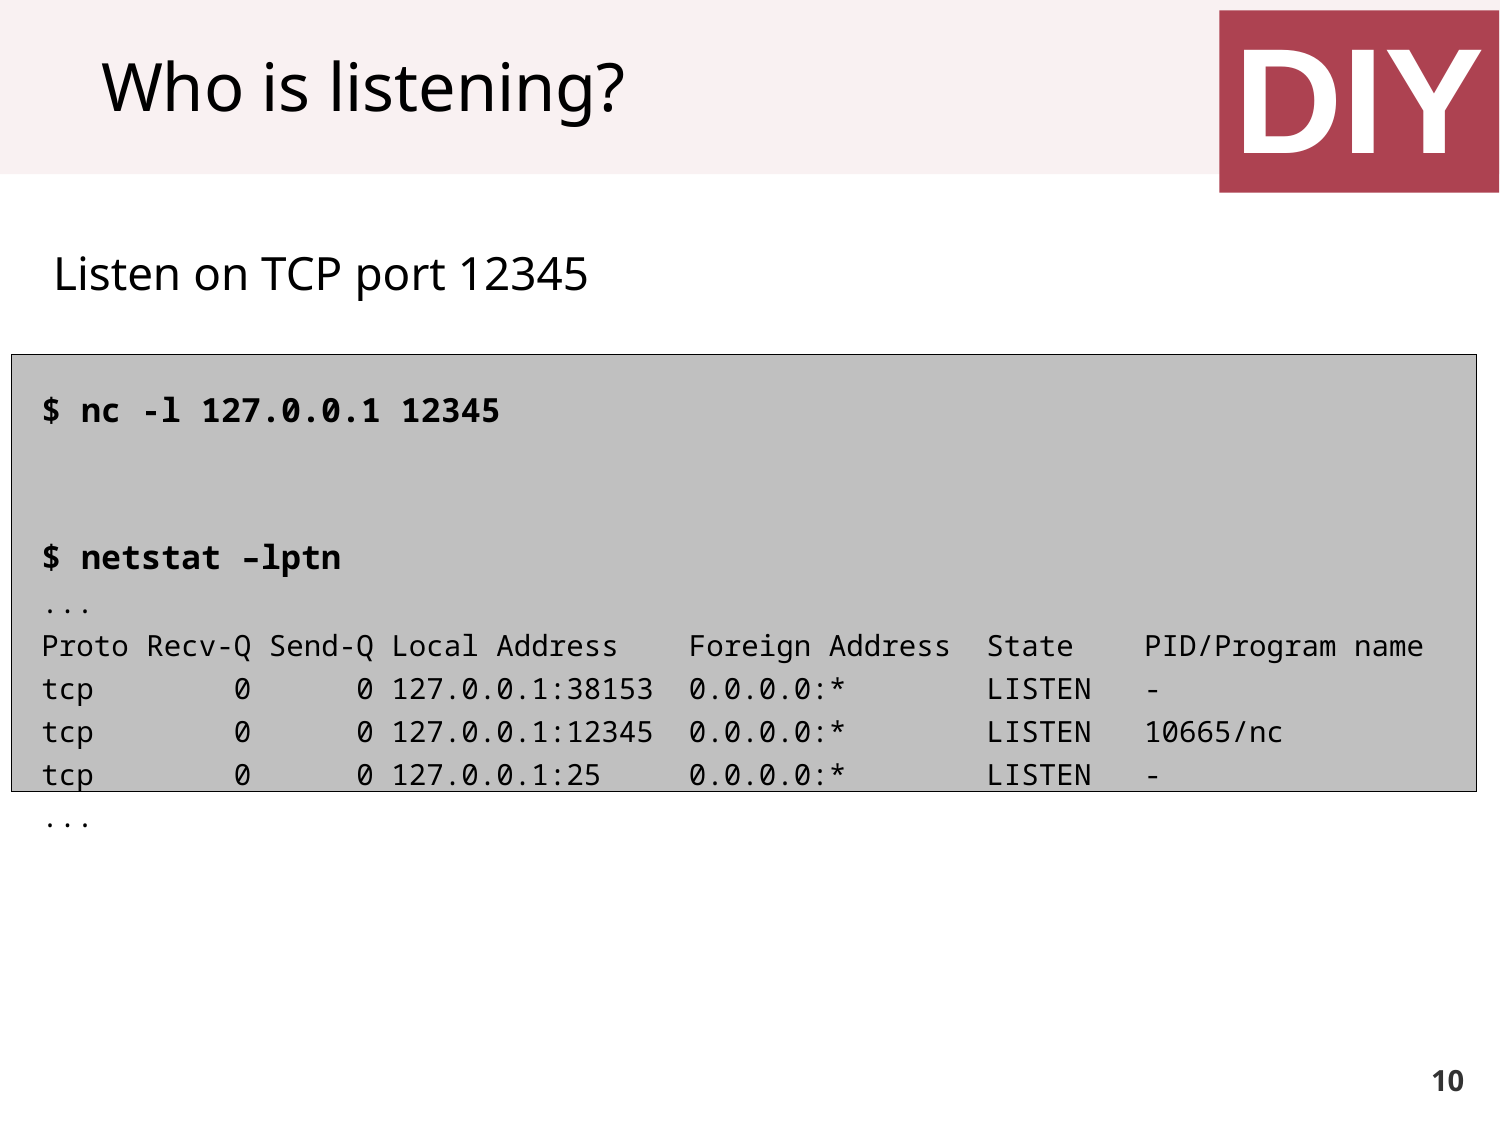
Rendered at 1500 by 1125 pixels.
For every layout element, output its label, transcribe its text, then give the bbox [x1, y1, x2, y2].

text_box $ nc -l 127.0.0.1 12345 $ netstat –lptn ... Proto Recv-Q Send-Q Local Address Foreign Address State PID/Program name tcp 0 0 127.0.0.1:38153 0.0.0.0:* LISTEN - tcp 0 0 127.0.0.1:12345 0.0.0.0:* LISTEN 10665/nc tcp 0 0 127.0.0.1:25 0.0.0.0:* LISTEN - ... [11, 354, 1477, 792]
title Who is listening? [101, 6, 1173, 168]
text_box DIY [1219, 10, 1500, 193]
list Listen on TCP port 12345 [53, 241, 792, 354]
